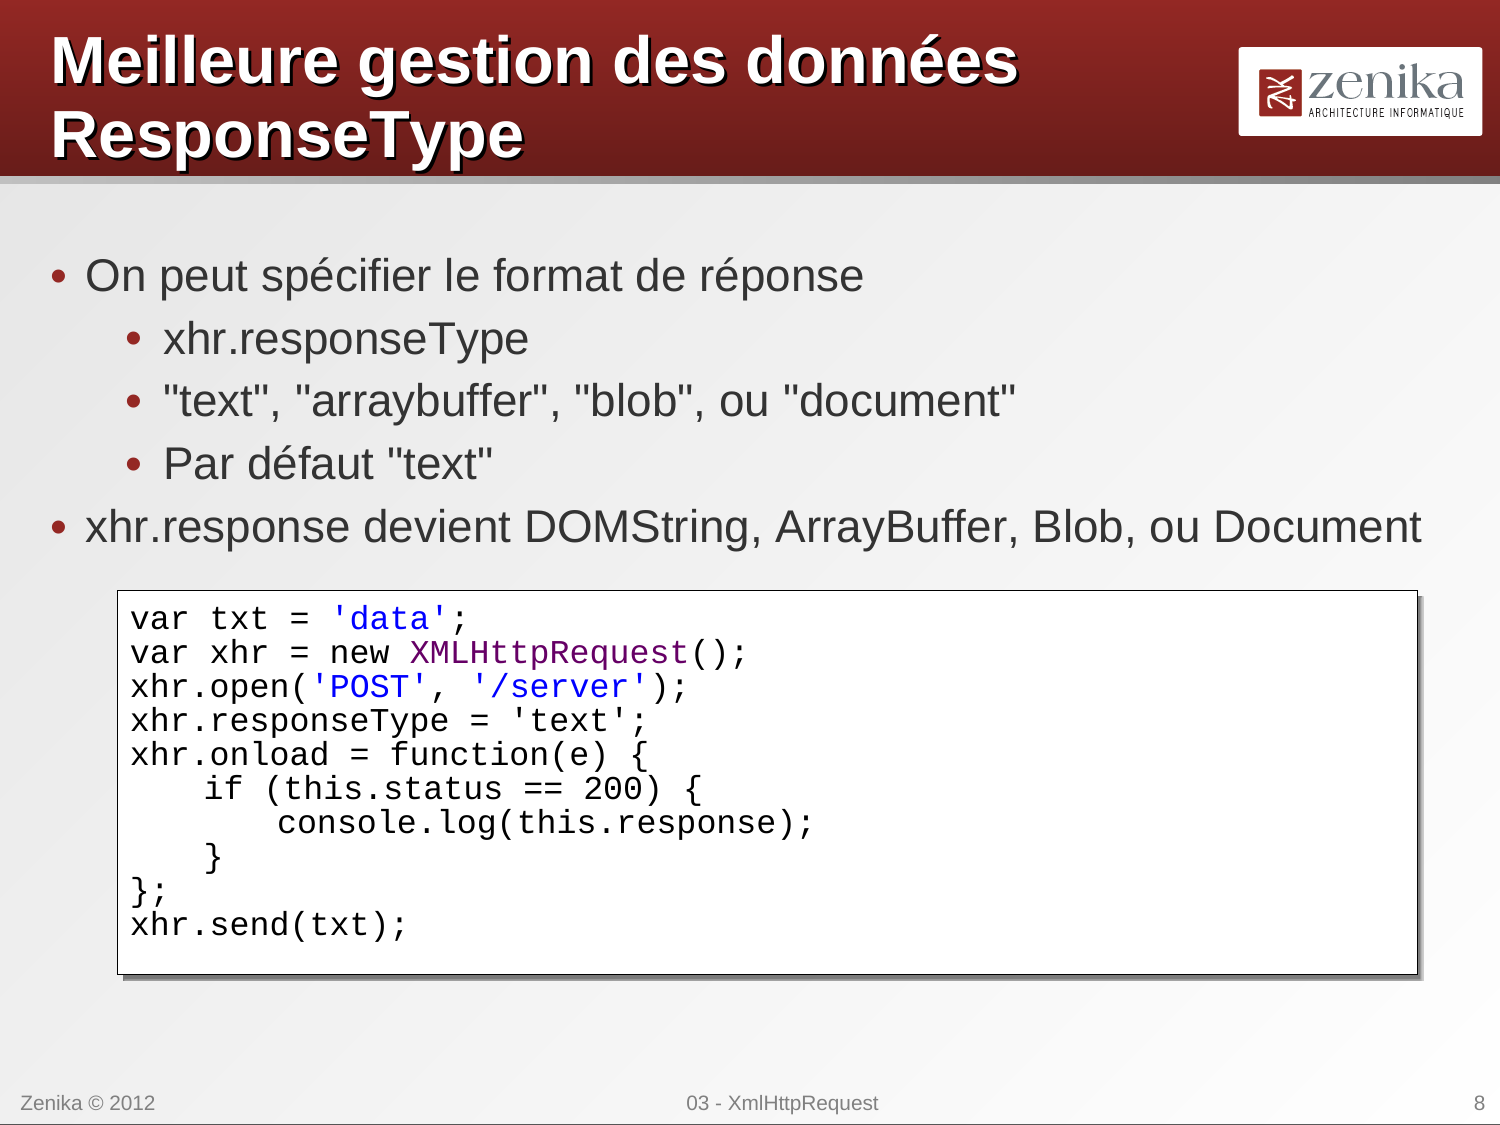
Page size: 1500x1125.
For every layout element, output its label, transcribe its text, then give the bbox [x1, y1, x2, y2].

title Meilleure gestion des données ResponseType [50, 15, 1206, 180]
text_box var txt = 'data'; var xhr = new XMLHttpRequest(); xhr.open('POST', '/server'); xhr.responseType = 'text'; xhr.onload = function(e) { if (this.status == 200) { console.log(this.response); } }; xhr.send(txt); [117, 590, 1418, 975]
picture [1257, 58, 1464, 125]
list On peut spécifier le format de réponse xhr.responseType "text", "arraybuffer", "blob", ou "document" Par défaut "text" xhr.response devient DOMString, ArrayBuffer, Blob, ou Document [50, 249, 1435, 1079]
